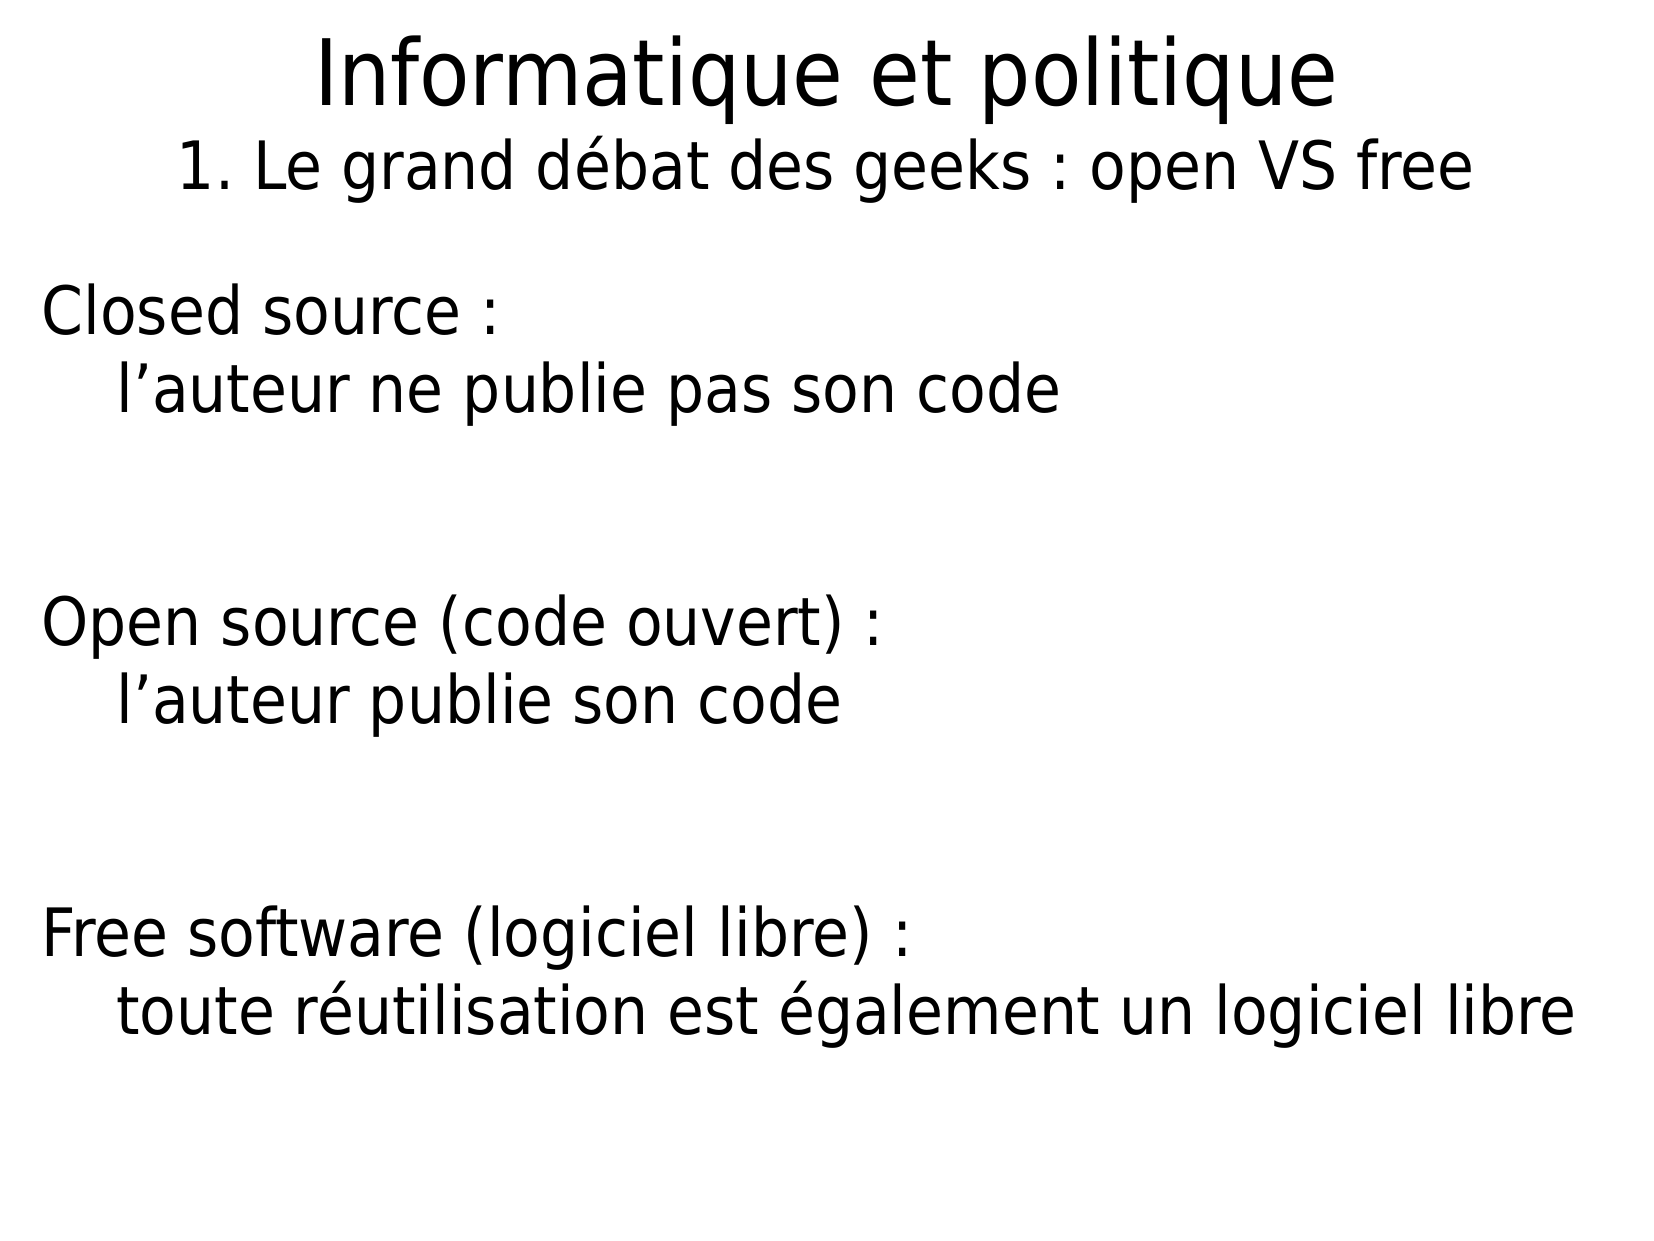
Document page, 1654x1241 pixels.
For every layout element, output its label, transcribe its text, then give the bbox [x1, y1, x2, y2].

title Informatique et politique 1. Le grand débat des geeks : open VS free [41, 12, 1613, 214]
title Closed source : l’auteur ne publie pas son code Open source (code ouvert) : l’auteur publie son code Free software (logiciel libre) : toute réutilisation est également un logiciel libre [41, 272, 1613, 1149]
